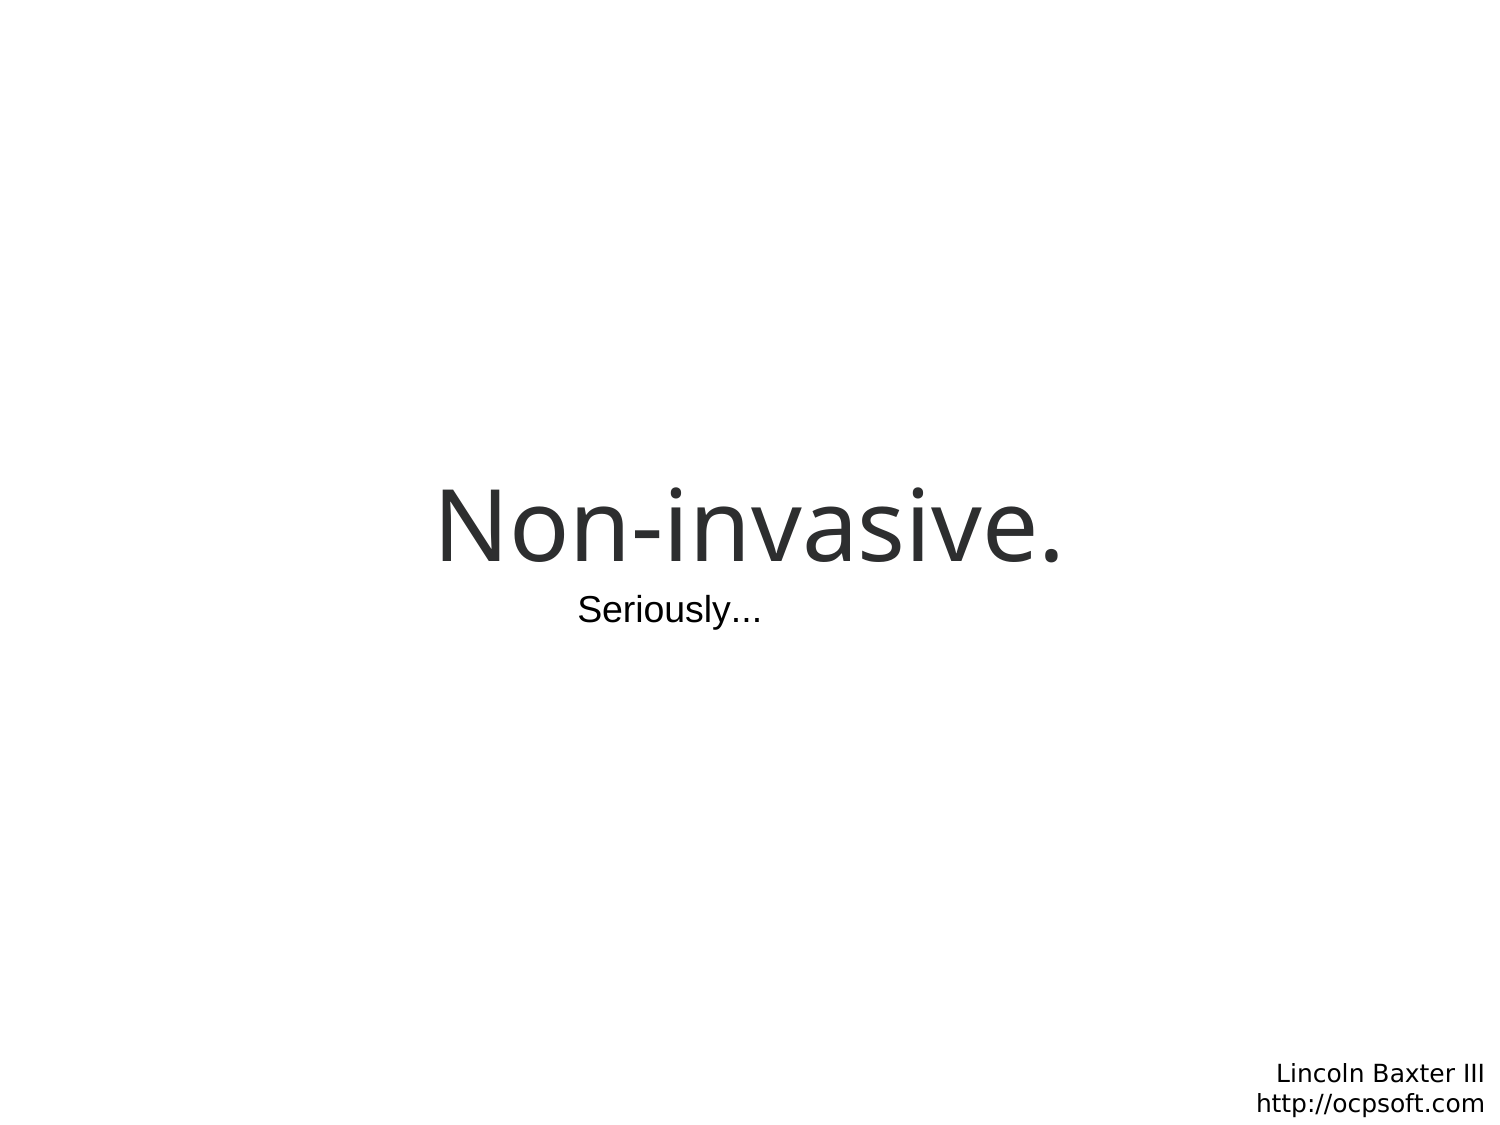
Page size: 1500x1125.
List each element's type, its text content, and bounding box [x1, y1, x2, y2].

subtitle Non-invasive. [75, 112, 1425, 931]
text_box Seriously... [562, 577, 938, 638]
